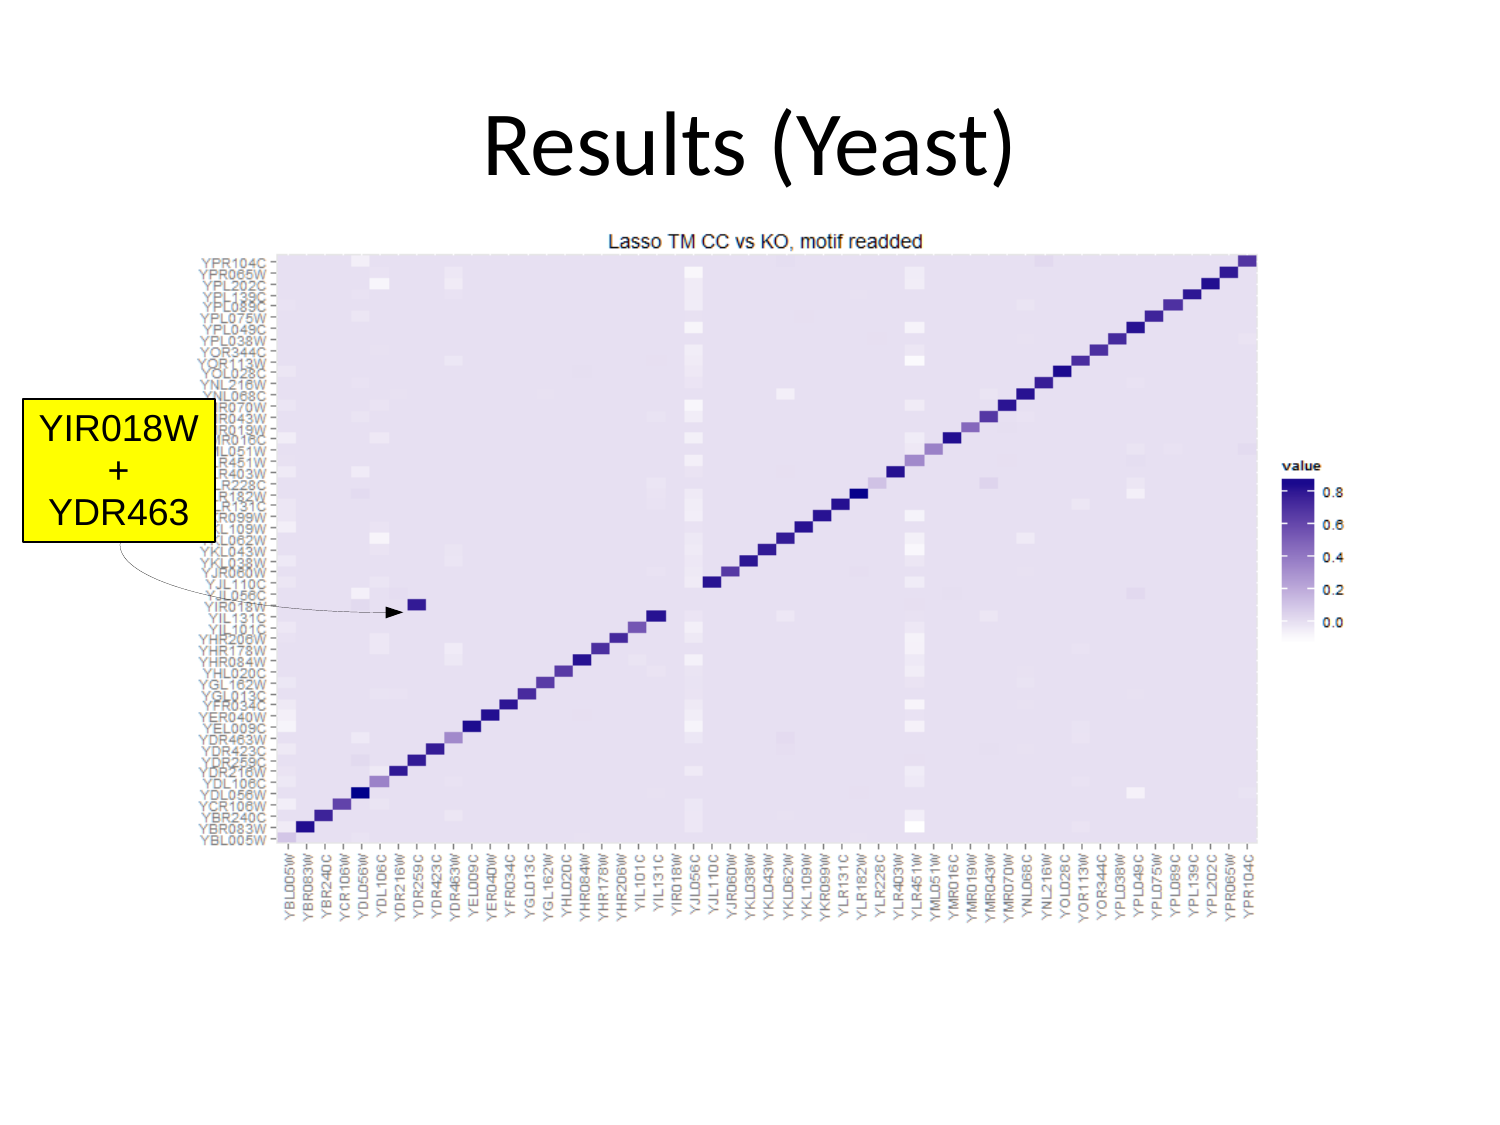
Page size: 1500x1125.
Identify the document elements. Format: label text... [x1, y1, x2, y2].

title Results (Yeast) [75, 45, 1425, 233]
text_box YIR018W + YDR463 [22, 399, 215, 542]
picture [155, 199, 1395, 967]
